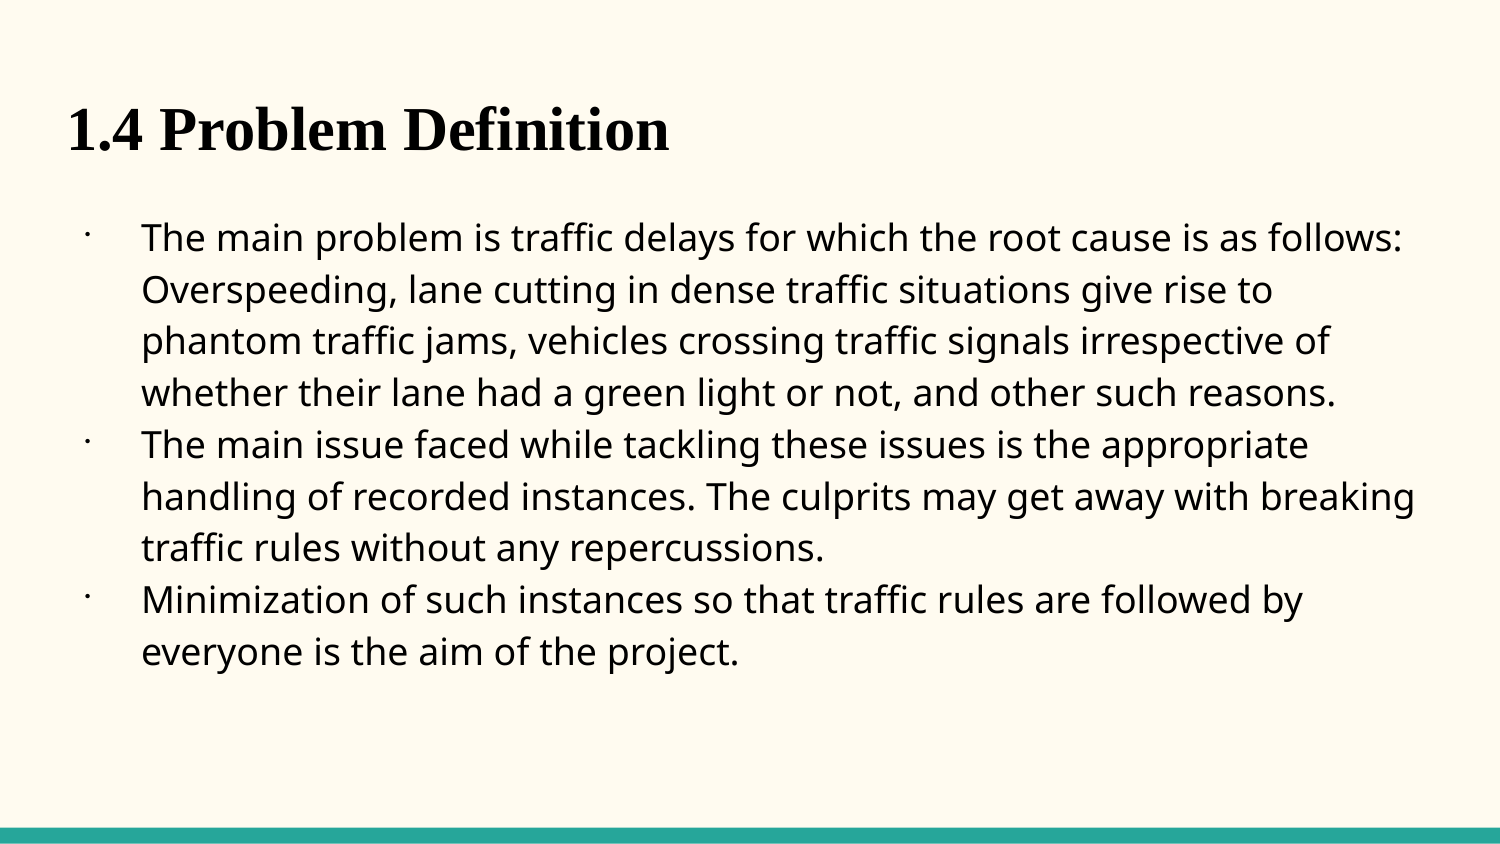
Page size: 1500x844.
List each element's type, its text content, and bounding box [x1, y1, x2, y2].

list The main problem is traffic delays for which the root cause is as follows: Overspeeding, lane cutting in dense traffic situations give rise to phantom traffic jams, vehicles crossing traffic signals irrespective of whether their lane had a green light or not, and other such reasons. The main issue faced while tackling these issues is the appropriate handling of recorded instances. The culprits may get away with breaking traffic rules without any repercussions. Minimization of such instances so that traffic rules are followed by everyone is the aim of the project. [51, 192, 1449, 750]
title 1.4 Problem Definition [51, 72, 1449, 174]
